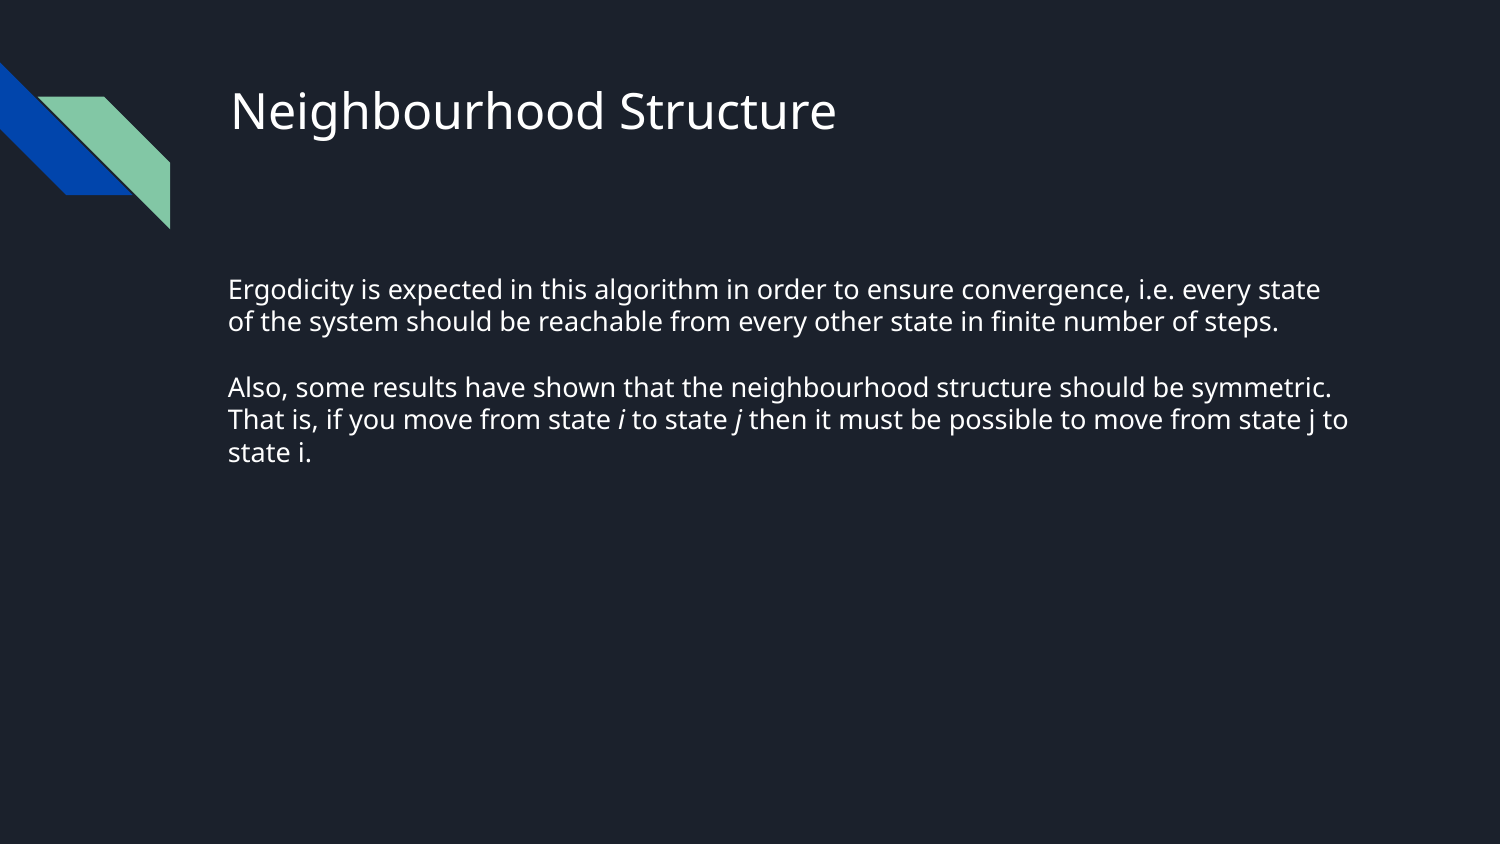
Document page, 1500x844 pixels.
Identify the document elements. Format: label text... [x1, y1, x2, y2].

list Ergodicity is expected in this algorithm in order to ensure convergence, i.e. every state of the system should be reachable from every other state in finite number of steps. Also, some results have shown that the neighbourhood structure should be symmetric. That is, if you move from state i to state j then it must be possible to move from state j to state i. [212, 257, 1368, 735]
title Neighbourhood Structure [215, 64, 1393, 215]
